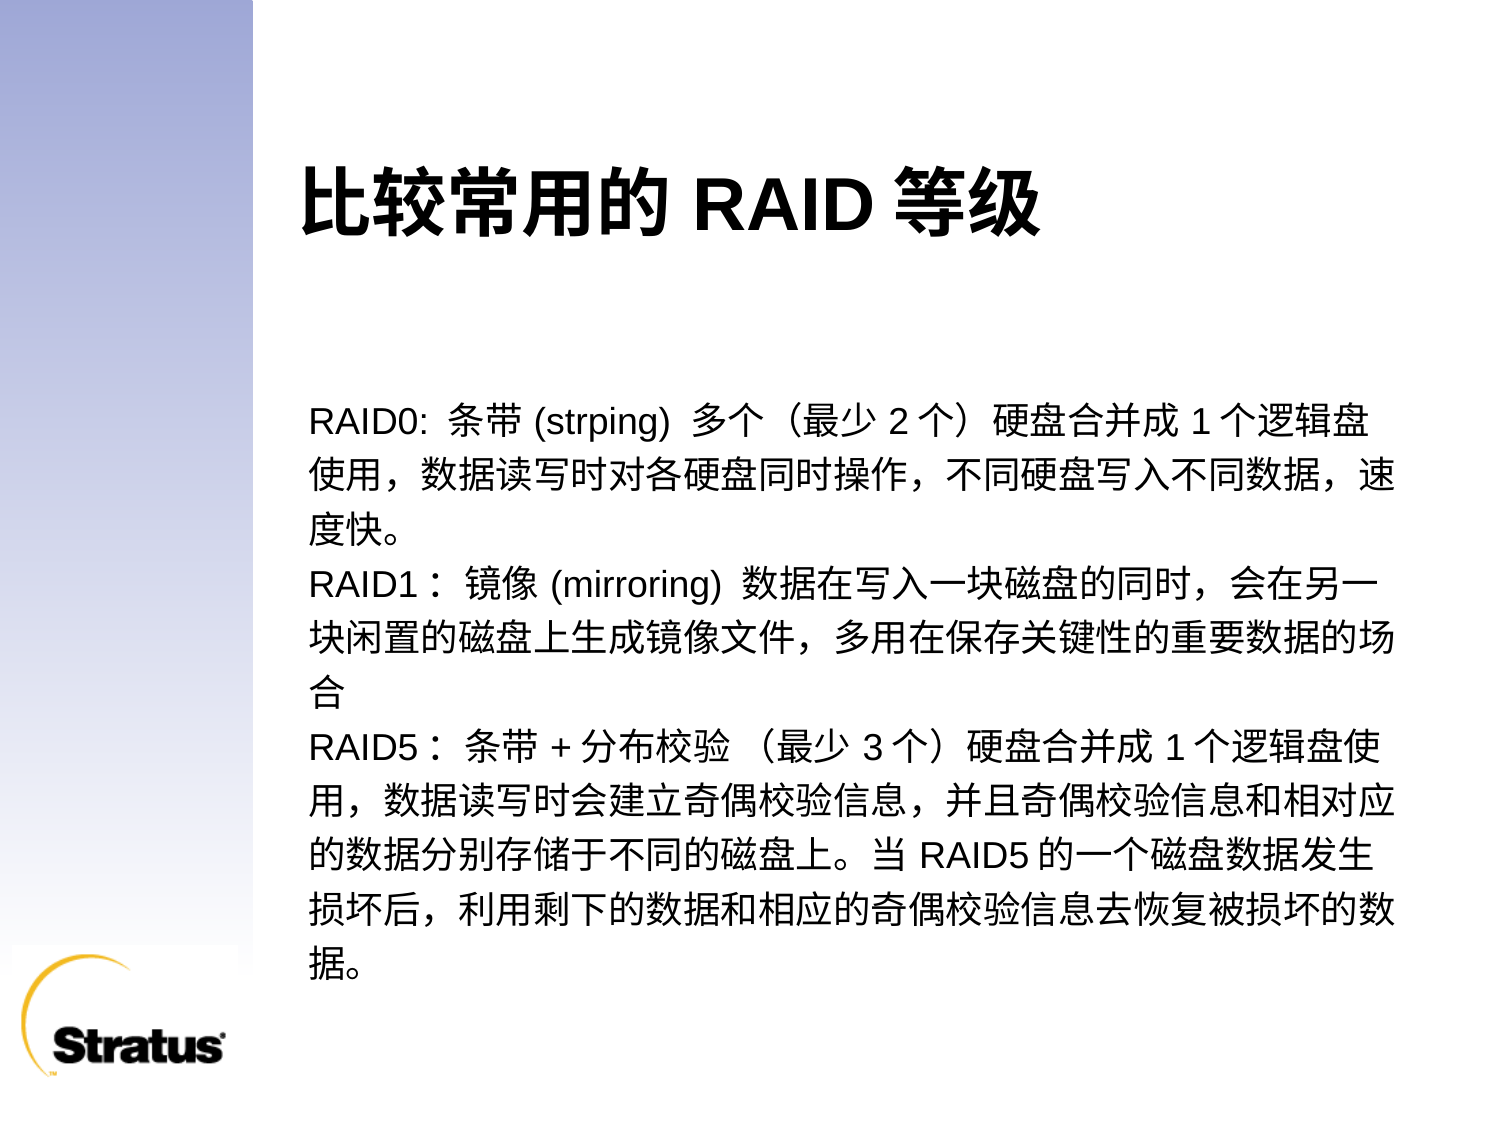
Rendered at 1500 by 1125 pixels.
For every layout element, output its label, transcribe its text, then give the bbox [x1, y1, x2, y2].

text_box RAID0: 条带(strping) 多个（最少2个）硬盘合并成1个逻辑盘使用，数据读写时对各硬盘同时操作，不同硬盘写入不同数据，速度快。 RAID1：镜像(mirroring) 数据在写入一块磁盘的同时，会在另一块闲置的磁盘上生成镜像文件，多用在保存关键性的重要数据的场合 RAID5：条带+分布校验 （最少3个）硬盘合并成1个逻辑盘使用，数据读写时会建立奇偶校验信息，并且奇偶校验信息和相对应的数据分别存储于不同的磁盘上。当RAID5的一个磁盘数据发生损坏后，利用剩下的数据和相应的奇偶校验信息去恢复被损坏的数据。 [293, 383, 1418, 870]
picture [12, 945, 238, 1088]
title 比较常用的RAID等级 [296, 115, 1447, 289]
